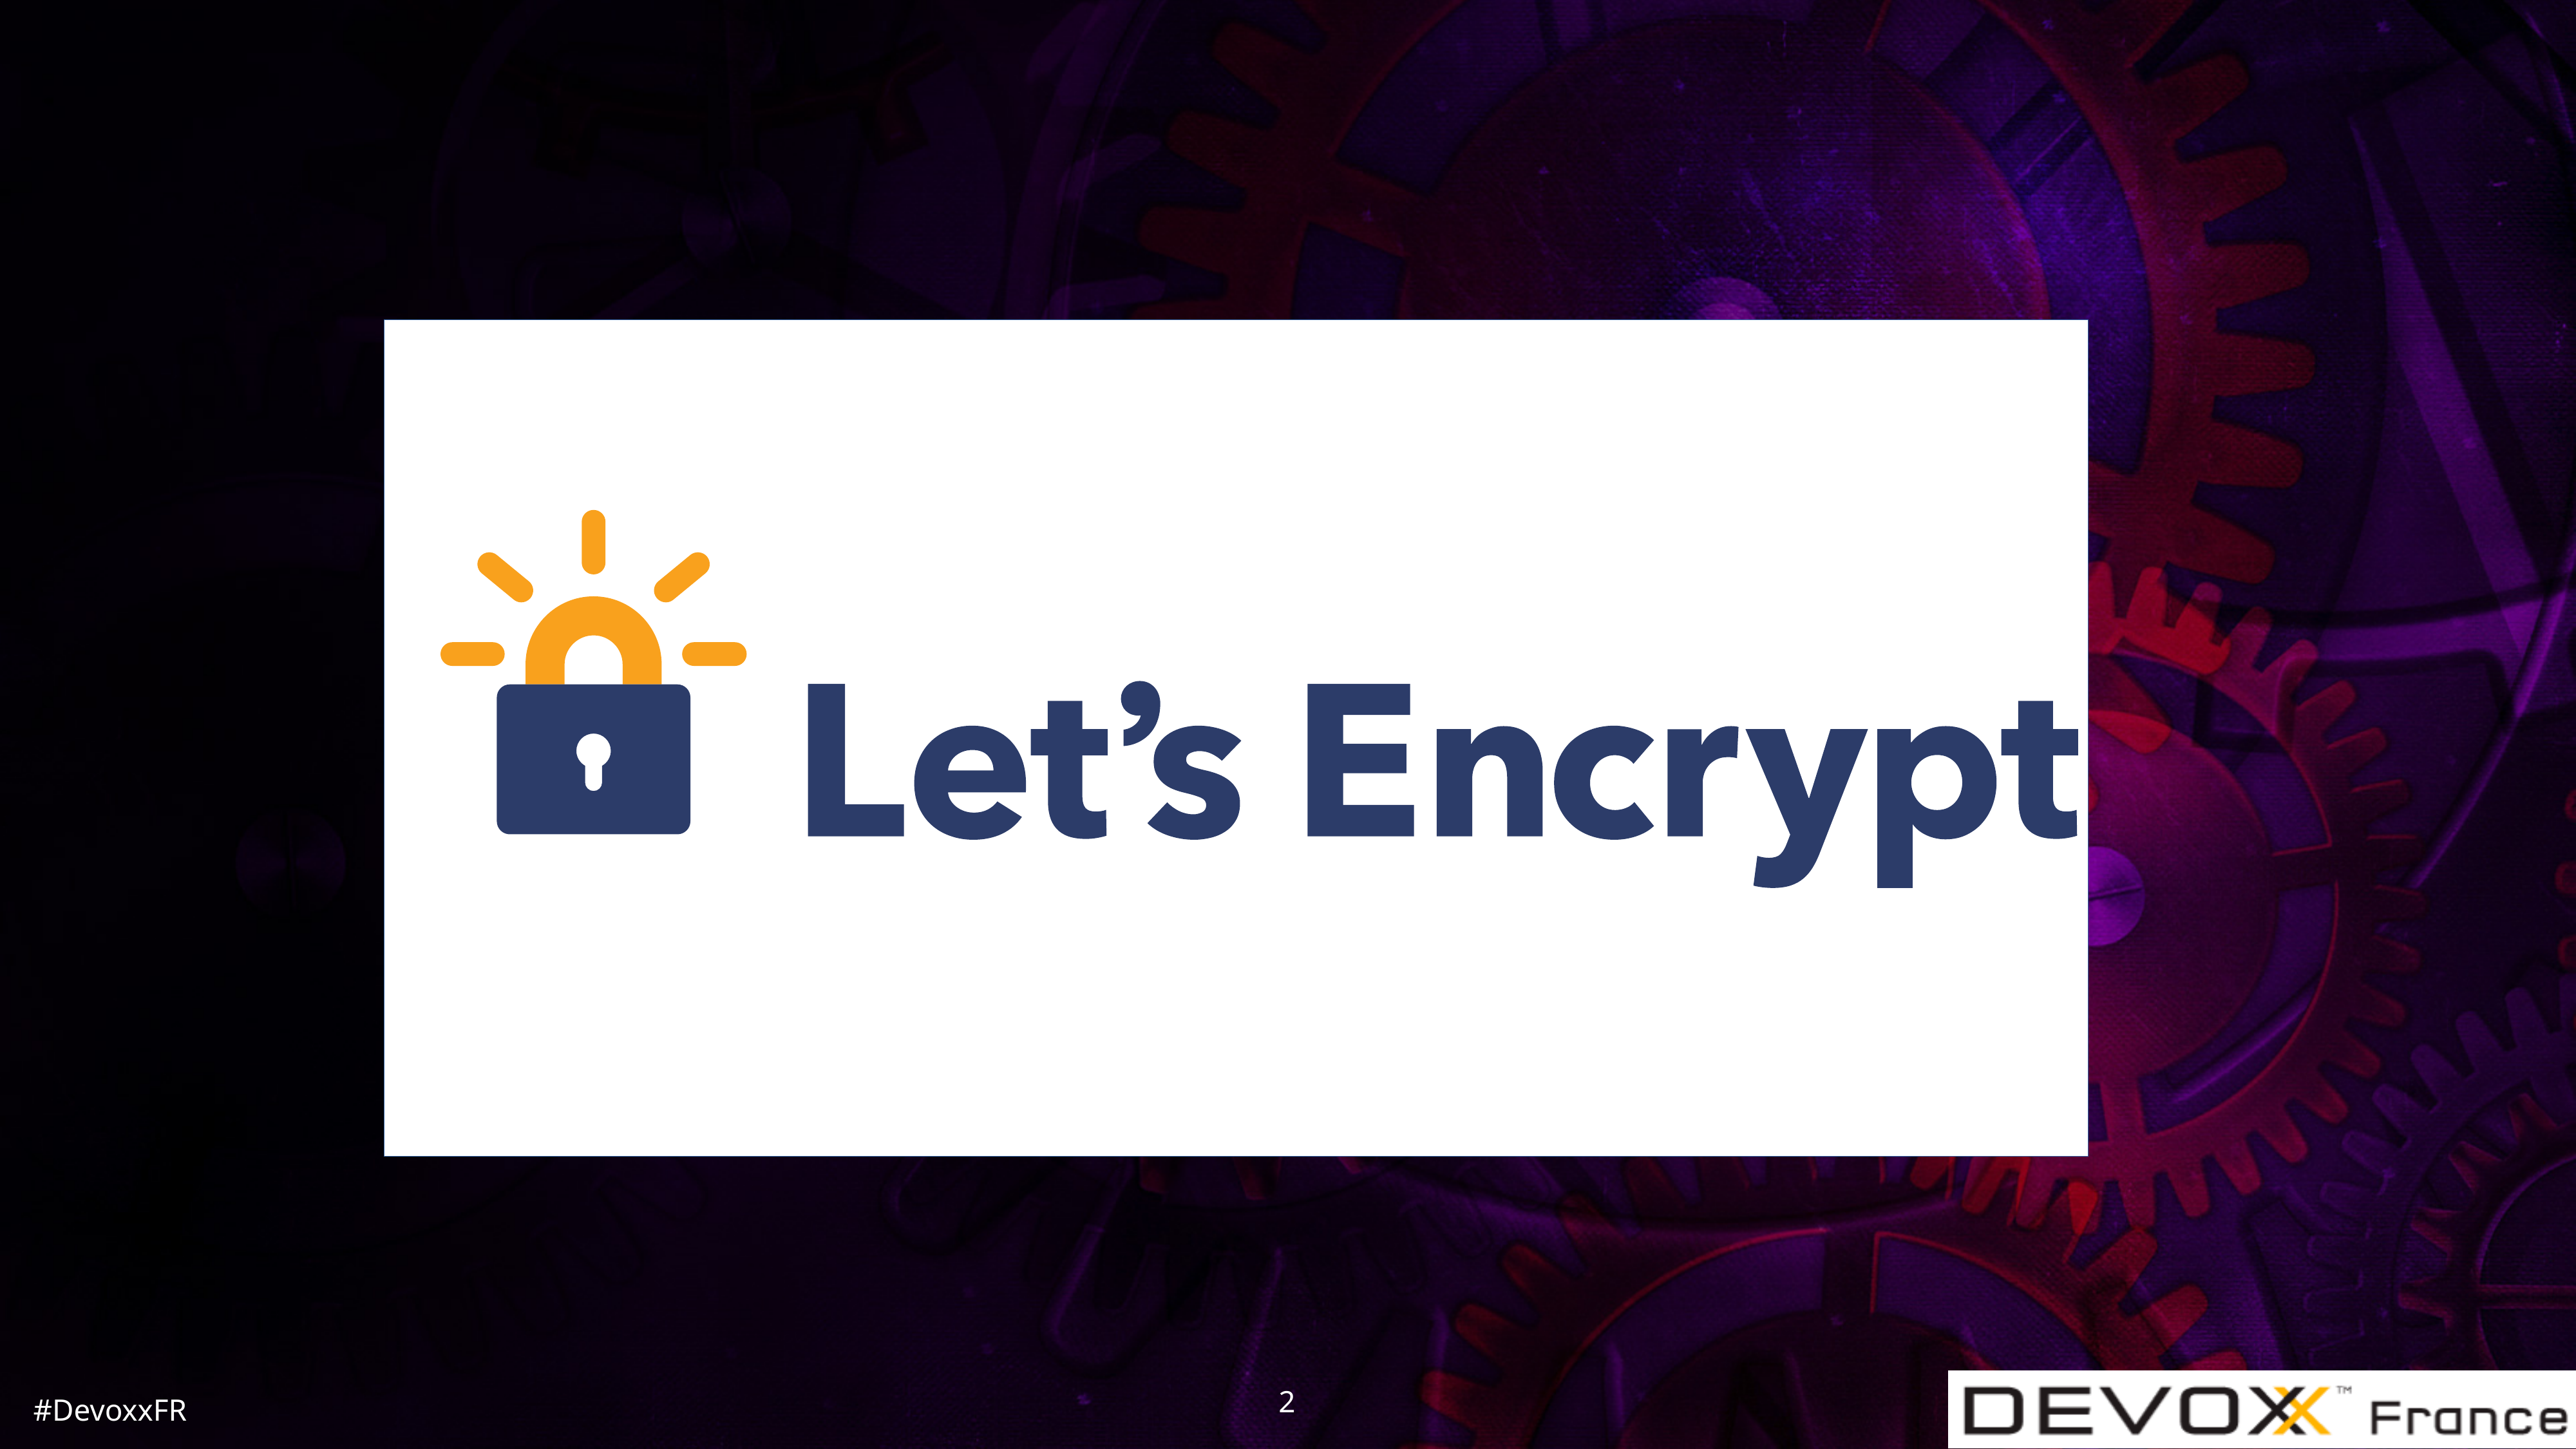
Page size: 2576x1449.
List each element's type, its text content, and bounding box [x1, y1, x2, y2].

picture [0, 0, 2576, 1449]
text_box [384, 319, 2088, 1157]
slide_number <numéro> [1270, 1375, 1304, 1427]
